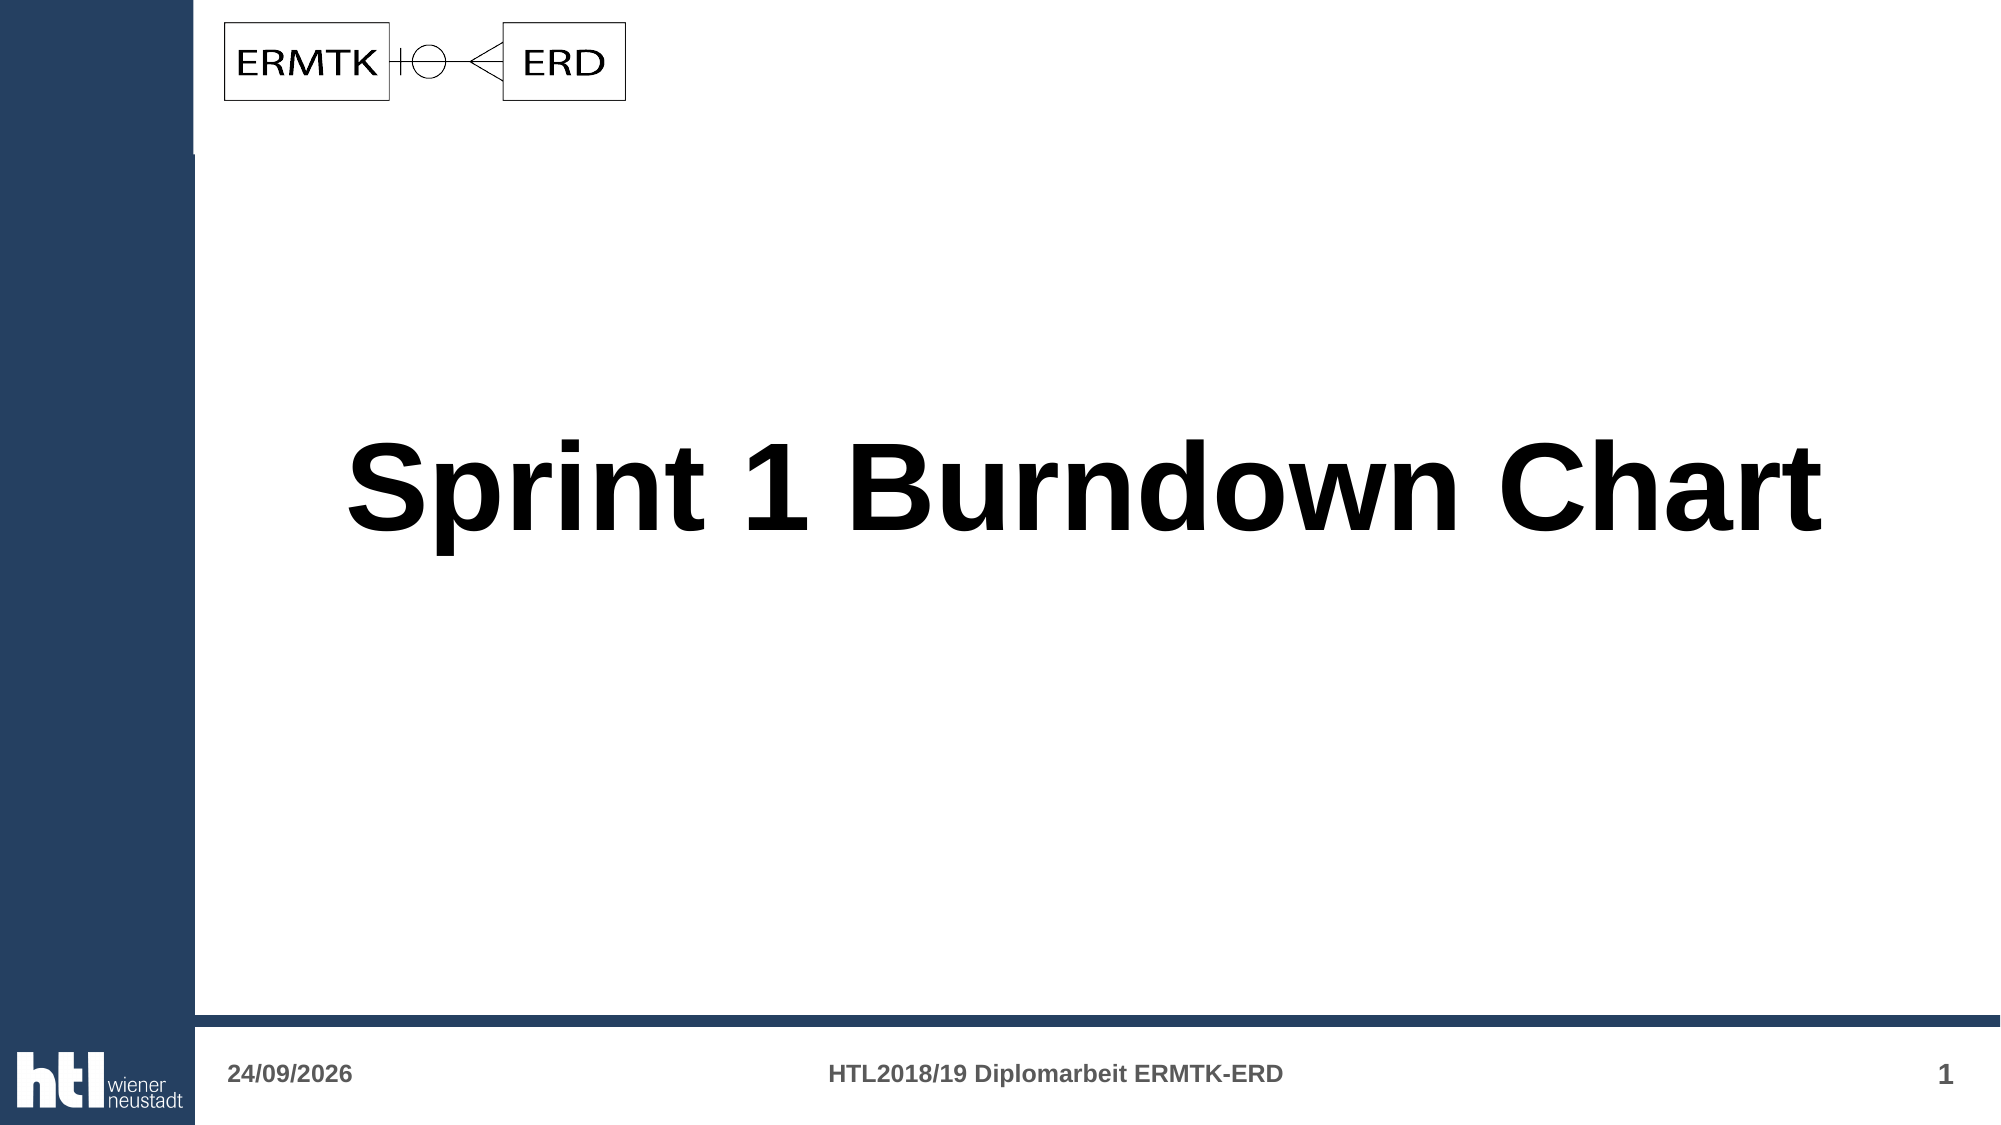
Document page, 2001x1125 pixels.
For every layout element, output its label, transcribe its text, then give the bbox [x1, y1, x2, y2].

text_box Sprint 1 Burndown Chart [328, 170, 1843, 563]
picture [224, 22, 626, 101]
picture [17, 1052, 183, 1113]
